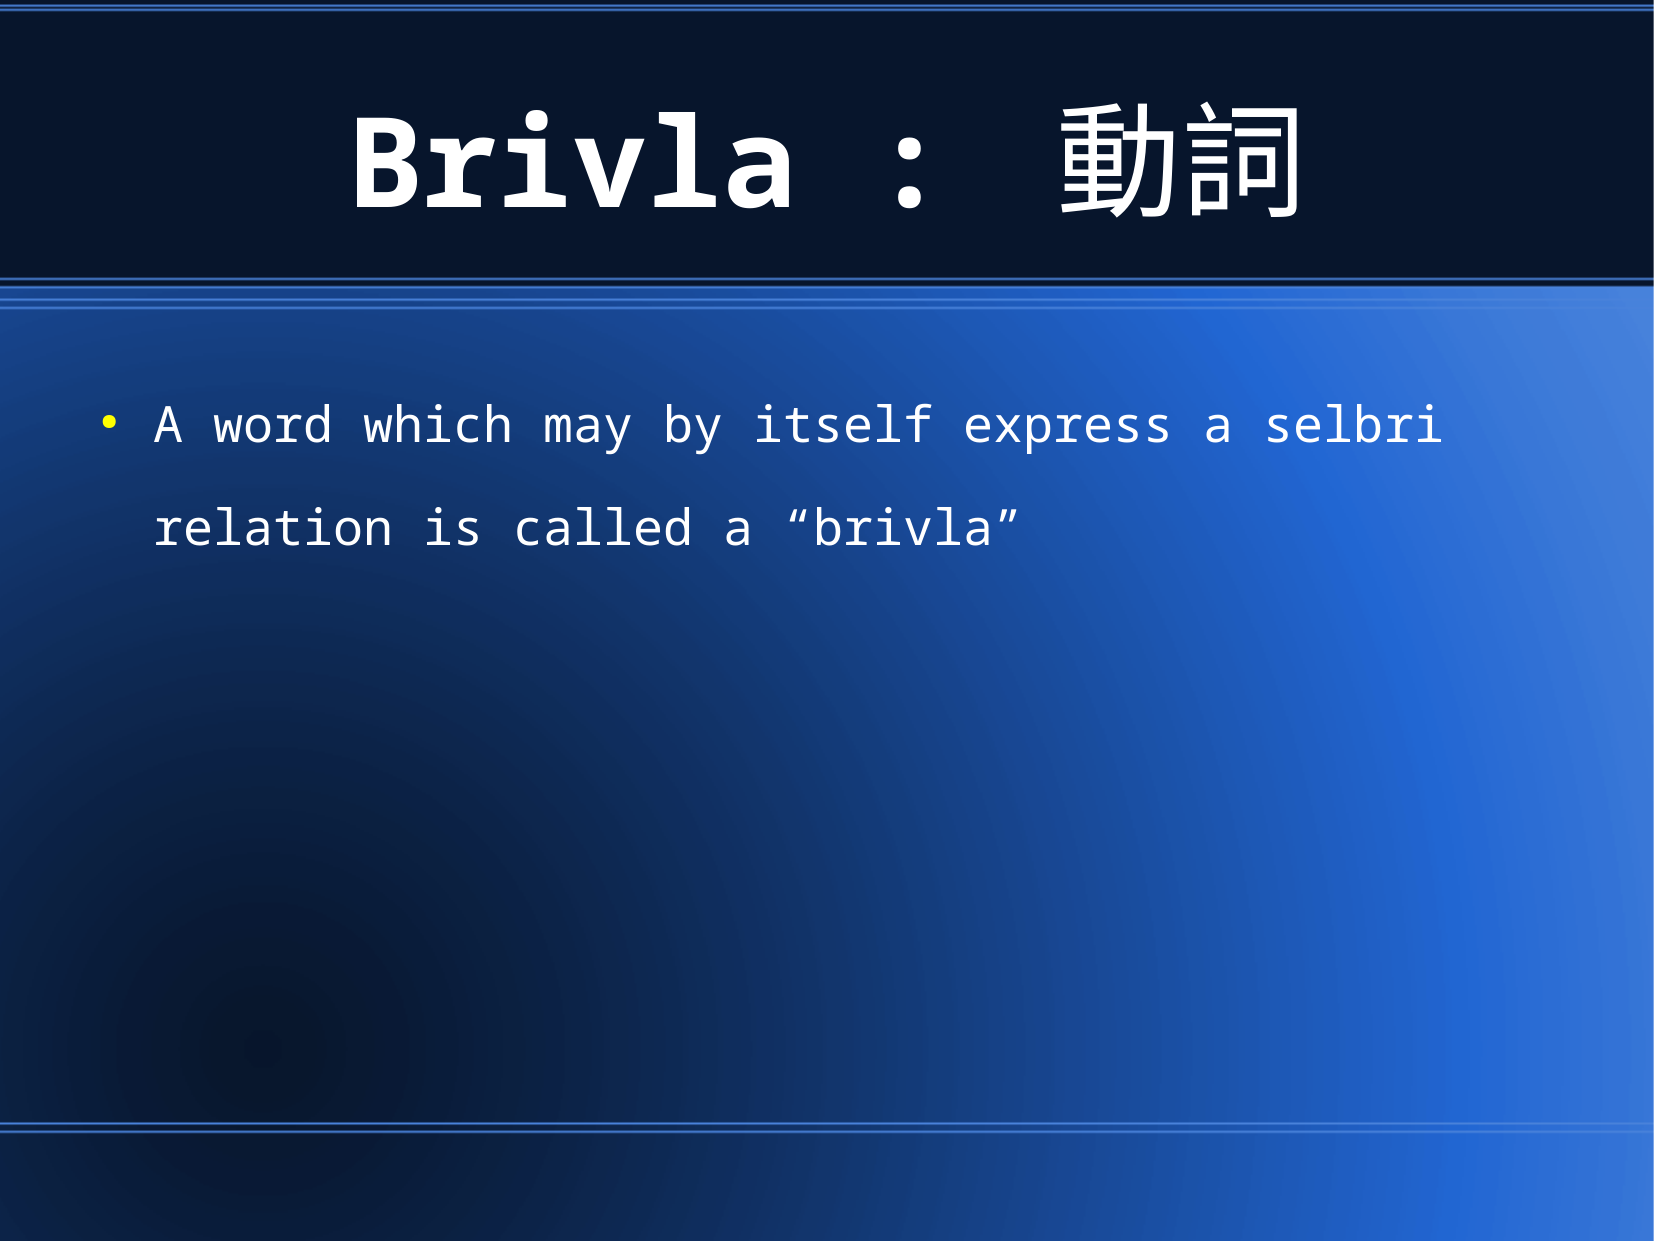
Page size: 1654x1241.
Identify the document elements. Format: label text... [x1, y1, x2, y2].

list A word which may by itself express a selbri relation is called a “brivla” [82, 355, 1571, 1241]
picture [0, 0, 1654, 1241]
title Brivla : 動詞 [82, 49, 1571, 257]
